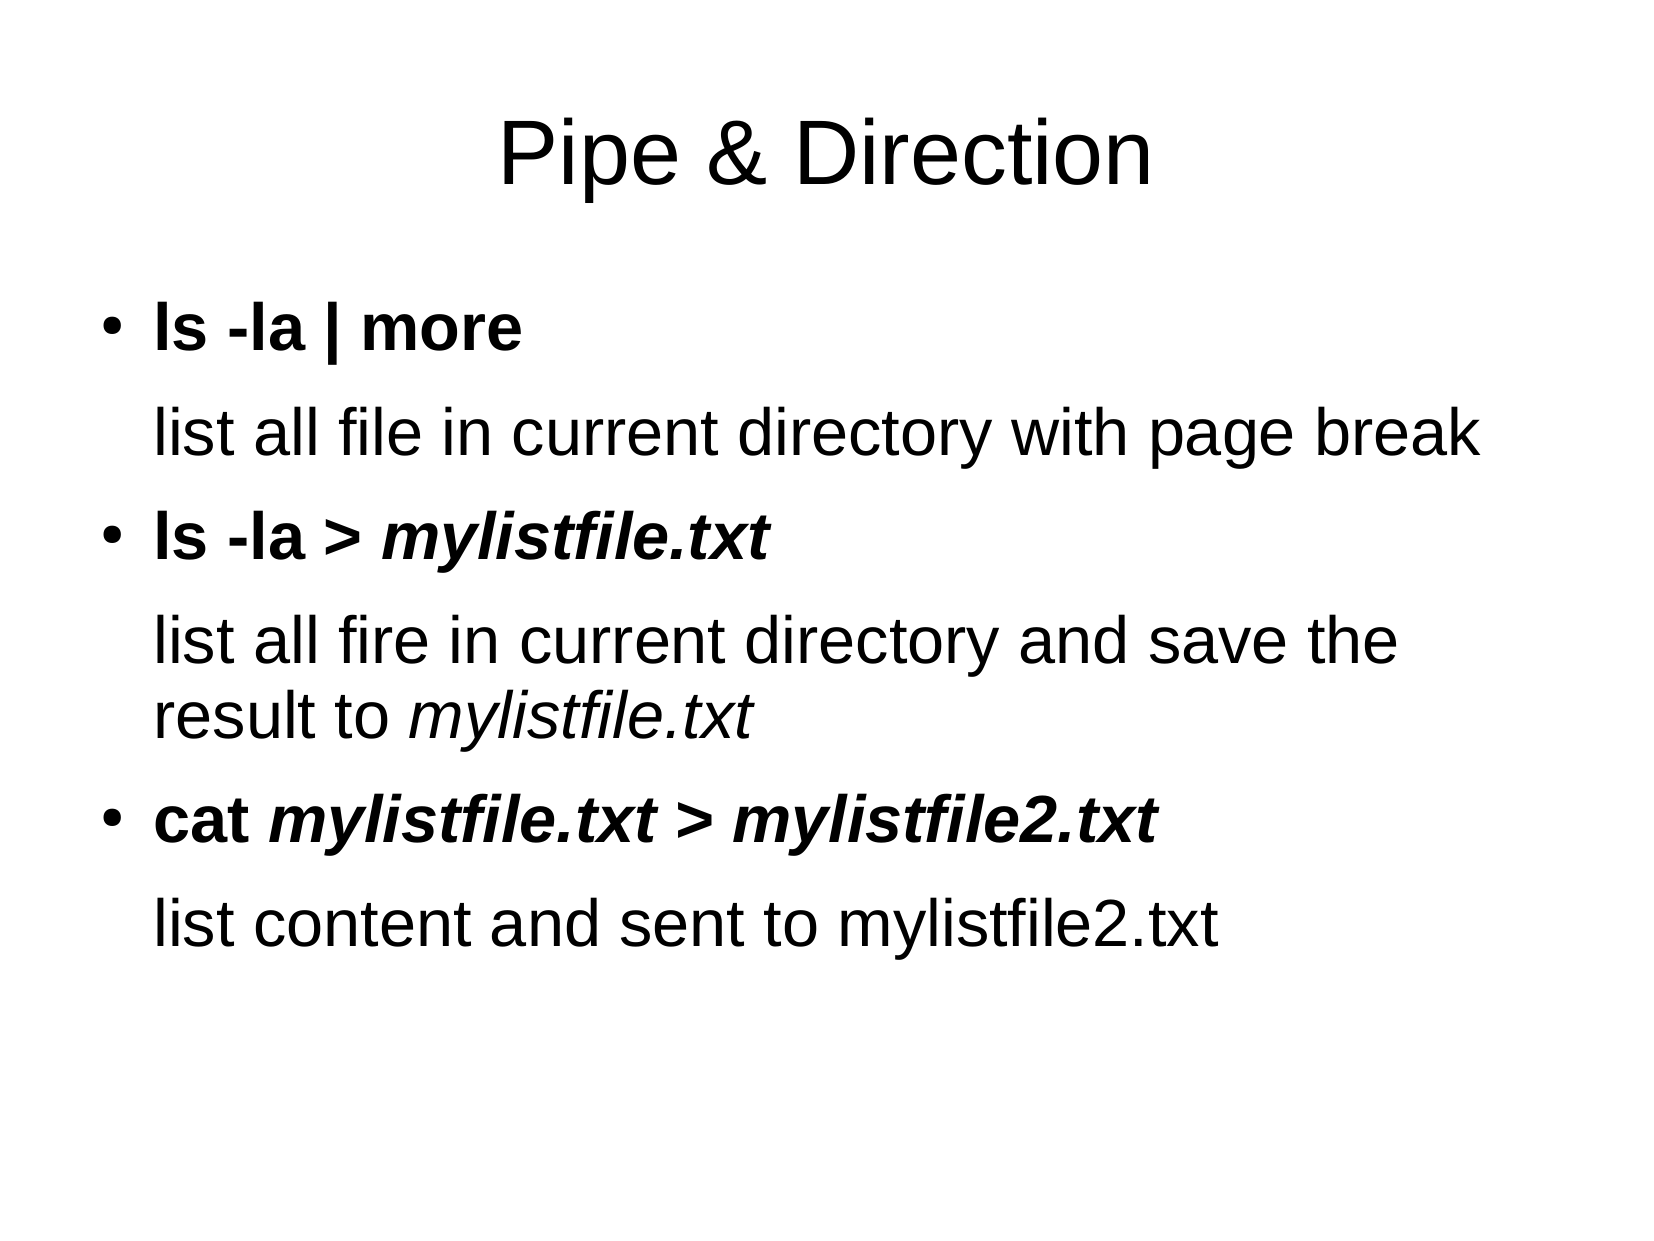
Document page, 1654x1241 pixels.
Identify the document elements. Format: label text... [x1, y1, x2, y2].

title Pipe & Direction [82, 56, 1571, 250]
list ls -la | more list all file in current directory with page break ls -la > mylistfile.txt list all fire in current directory and save the result to mylistfile.txt cat mylistfile.txt > mylistfile2.txt list content and sent to mylistfile2.txt [82, 290, 1571, 1109]
